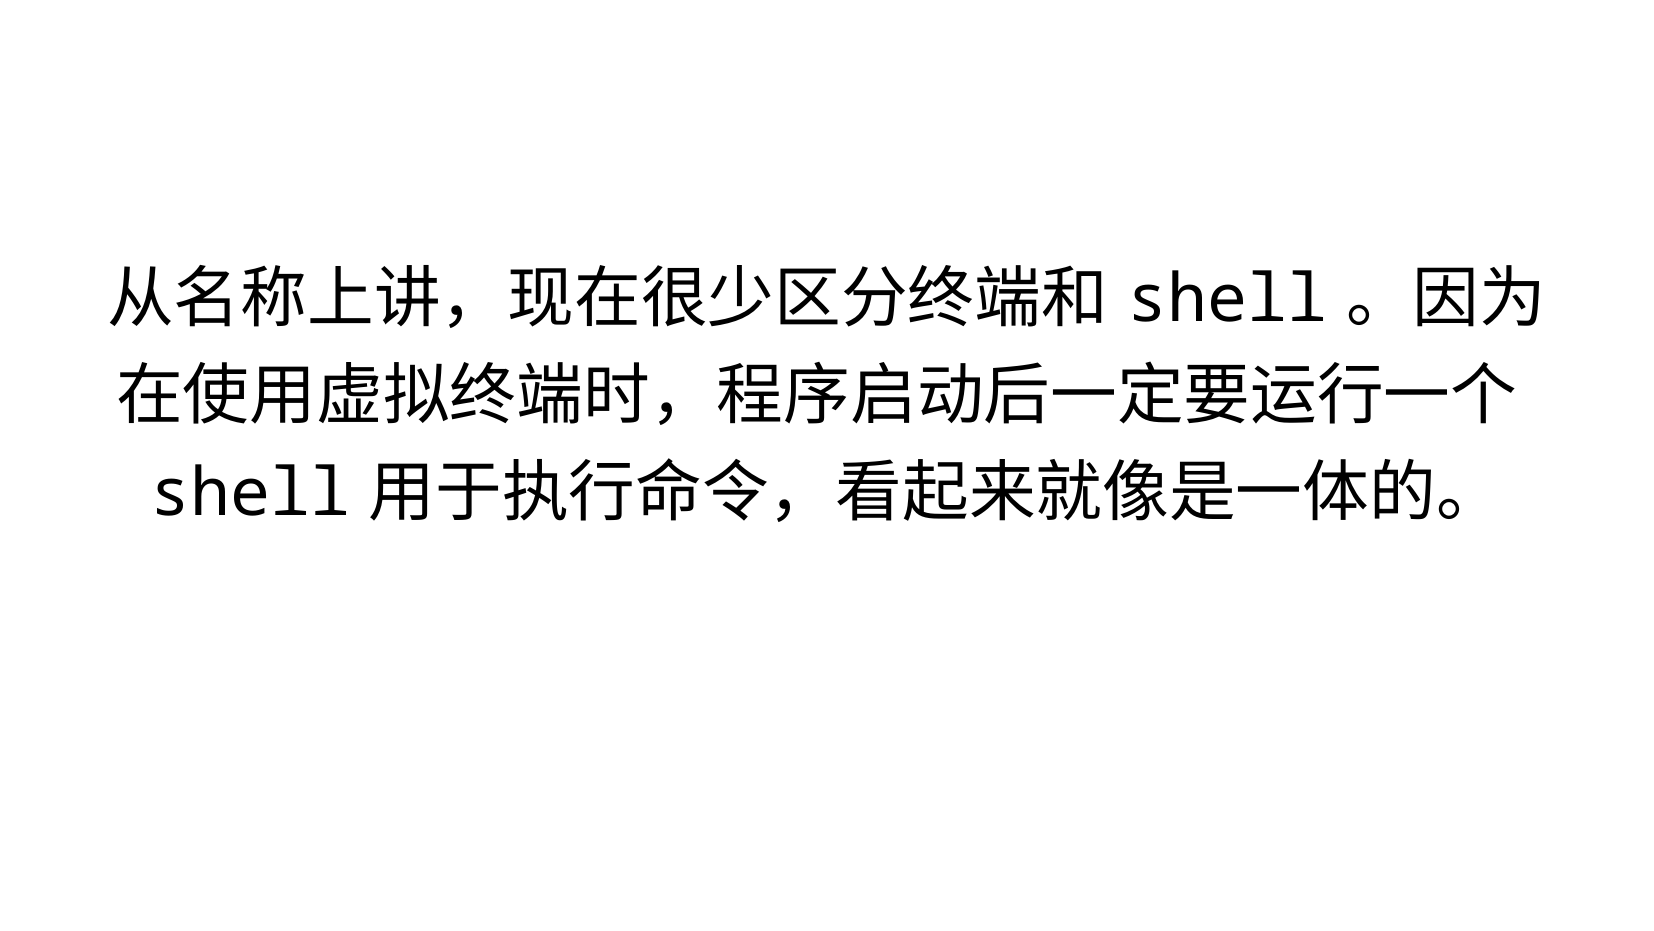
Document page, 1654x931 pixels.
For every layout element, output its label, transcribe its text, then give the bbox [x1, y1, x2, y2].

subtitle 从名称上讲，现在很少区分终端和shell。因为在使用虚拟终端时，程序启动后一定要运行一个shell用于执行命令，看起来就像是一体的。 [82, 37, 1571, 742]
